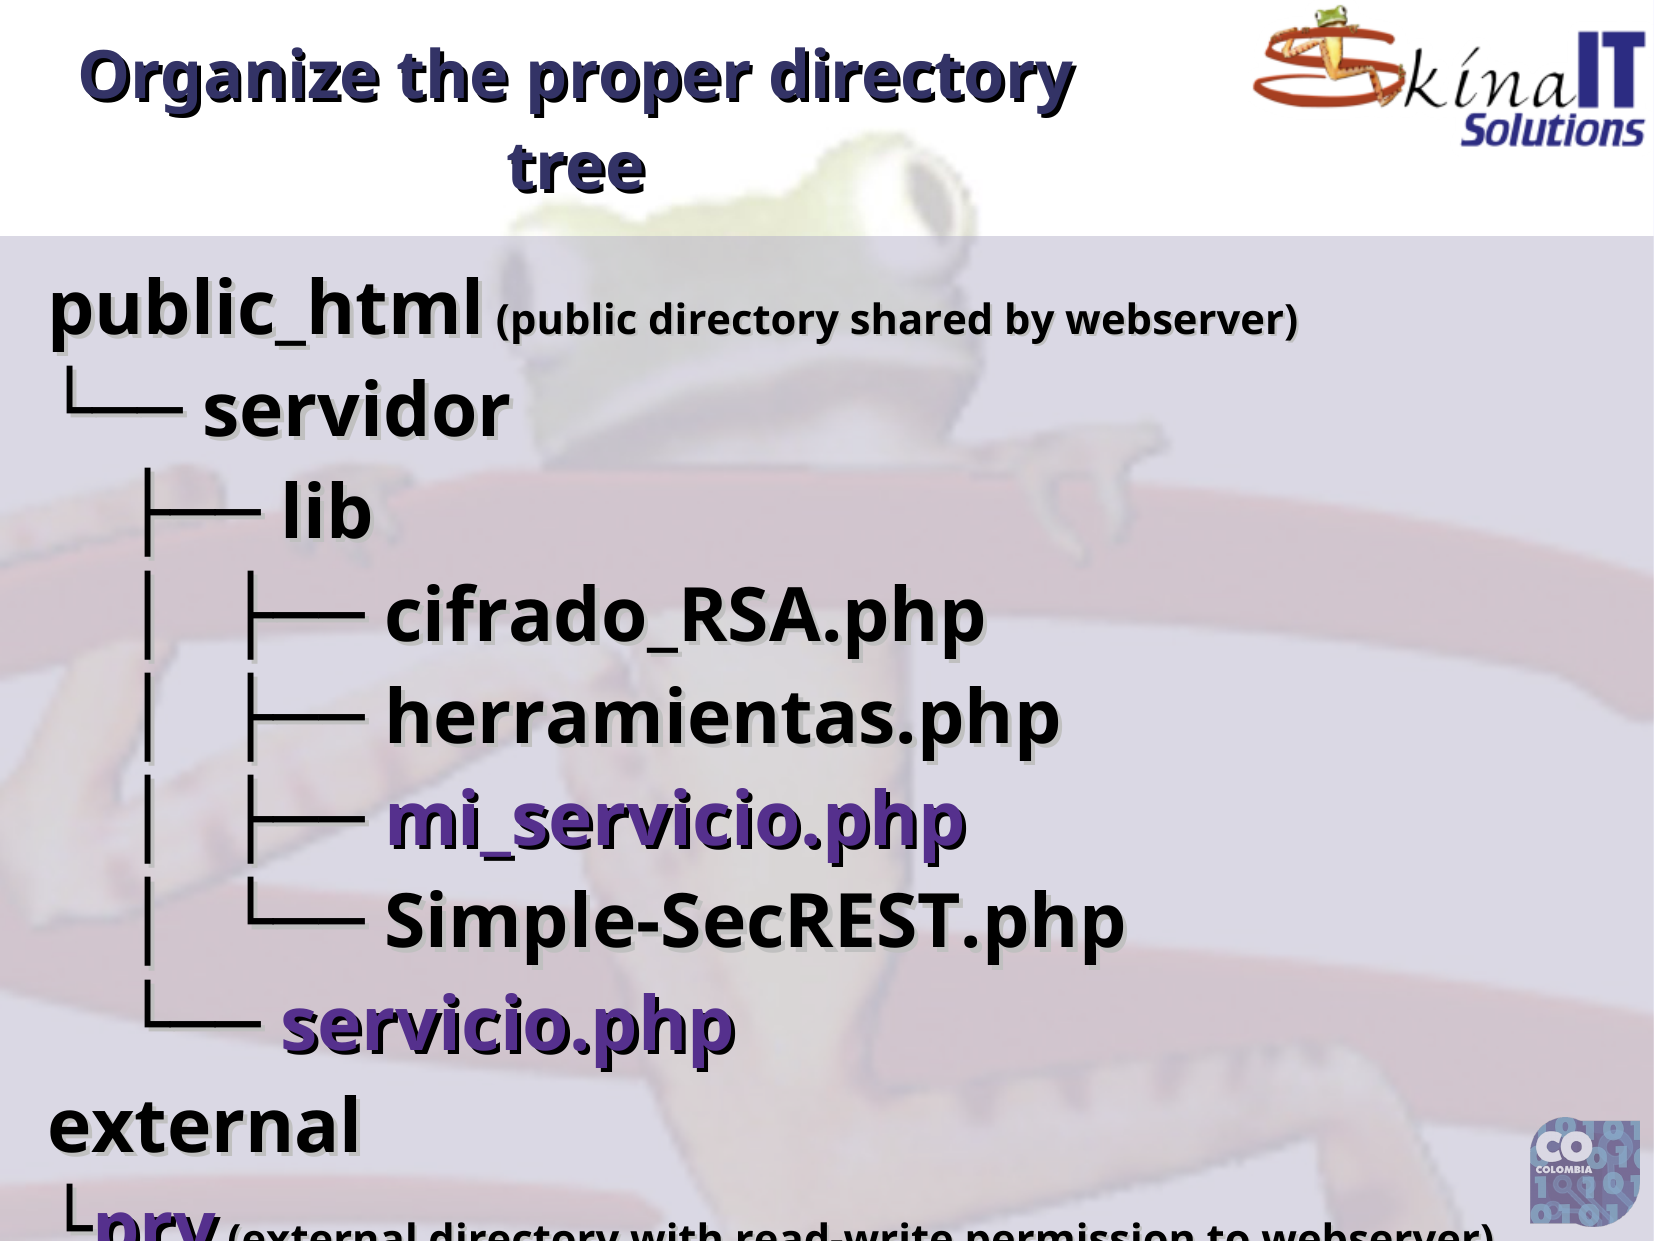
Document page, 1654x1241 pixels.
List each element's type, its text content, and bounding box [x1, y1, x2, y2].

picture [1152, 0, 1654, 236]
list public_html (public directory shared by webserver) └── servidor ├── lib │ ├── cifrado_RSA.php │ ├── herramientas.php │ ├── mi_servicio.php │ └── Simple-SecREST.php └── servicio.php external └prv (external directory with read-write permission to webserver) [0, 236, 1654, 1241]
title Organize the proper directory tree [0, 0, 1152, 236]
